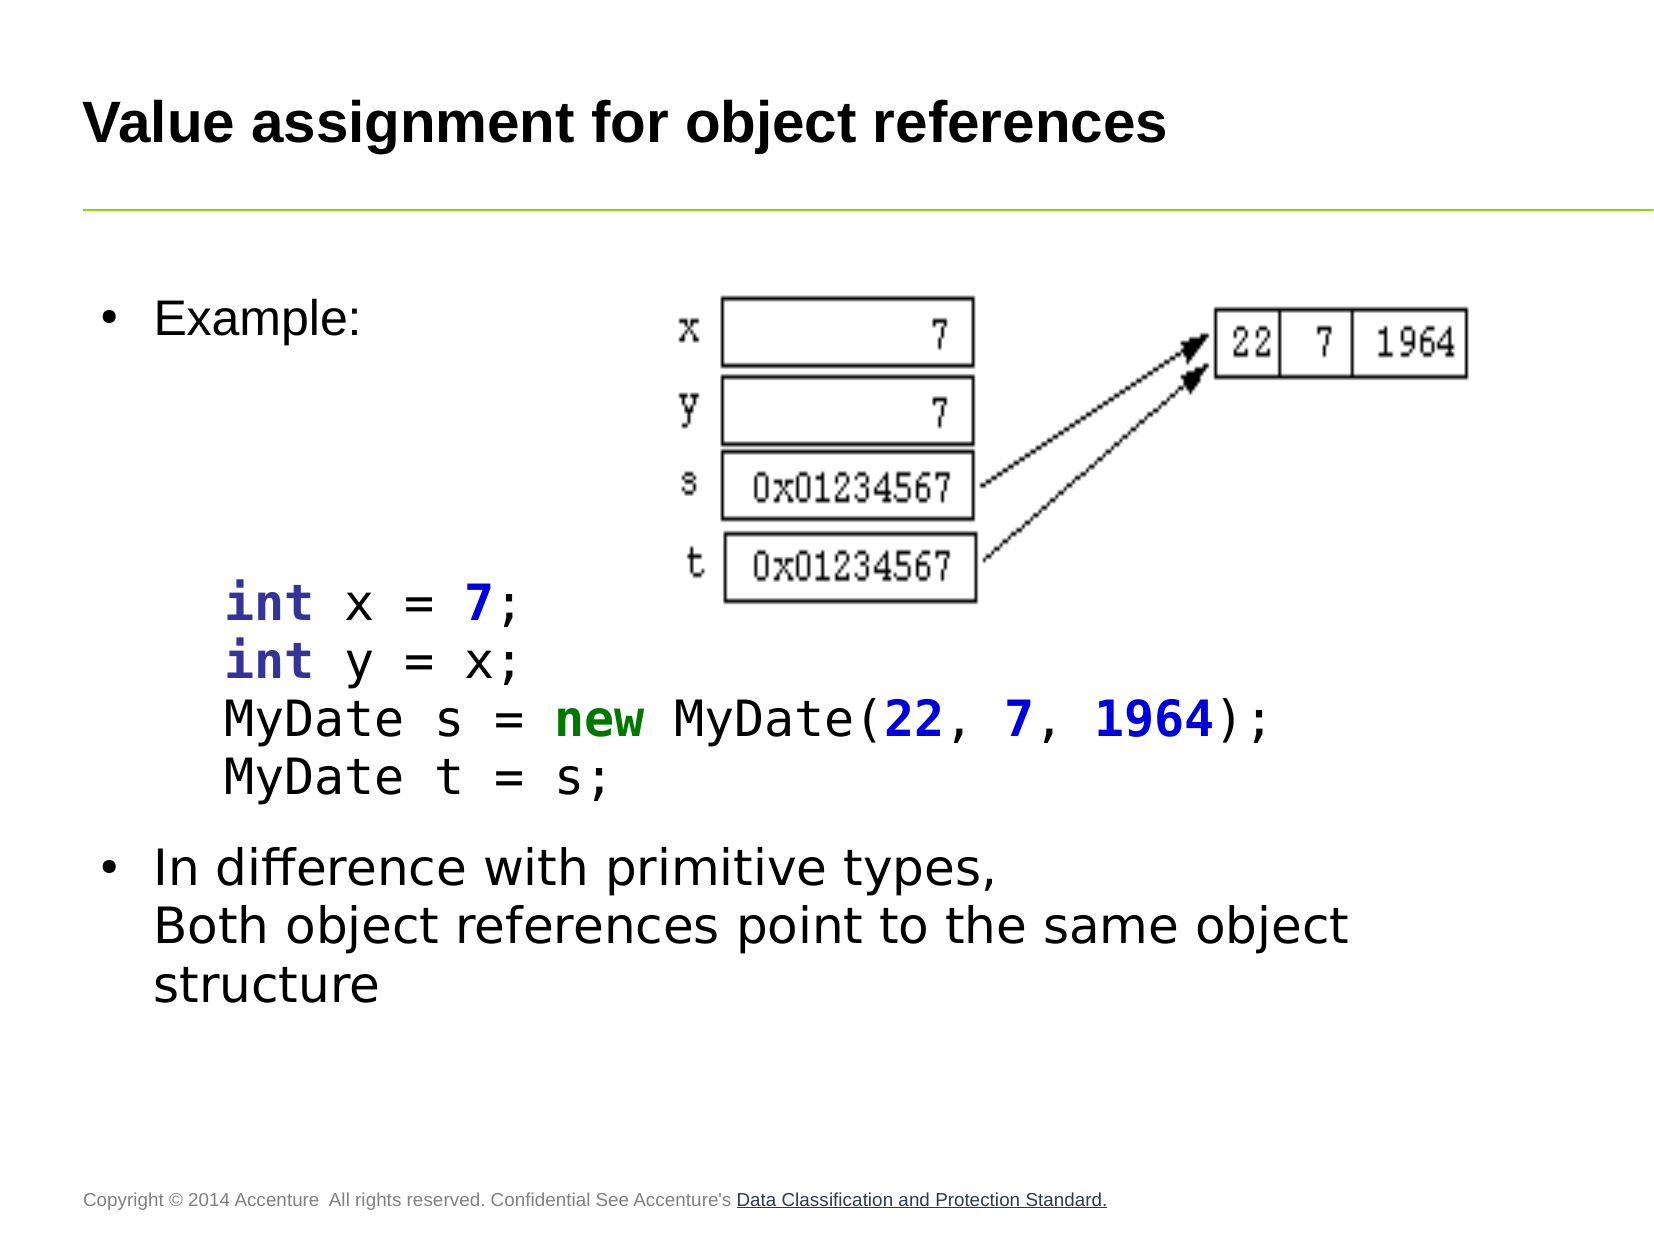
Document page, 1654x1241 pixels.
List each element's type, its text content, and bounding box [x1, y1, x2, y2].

title Value assignment for object references [82, 8, 1571, 236]
picture [616, 242, 1583, 638]
list Example: int x = 7; int y = x; MyDate s = new MyDate(22, 7, 1964); MyDate t = s; In difference with primitive types, Both object references point to the same object structure [82, 290, 1583, 1170]
